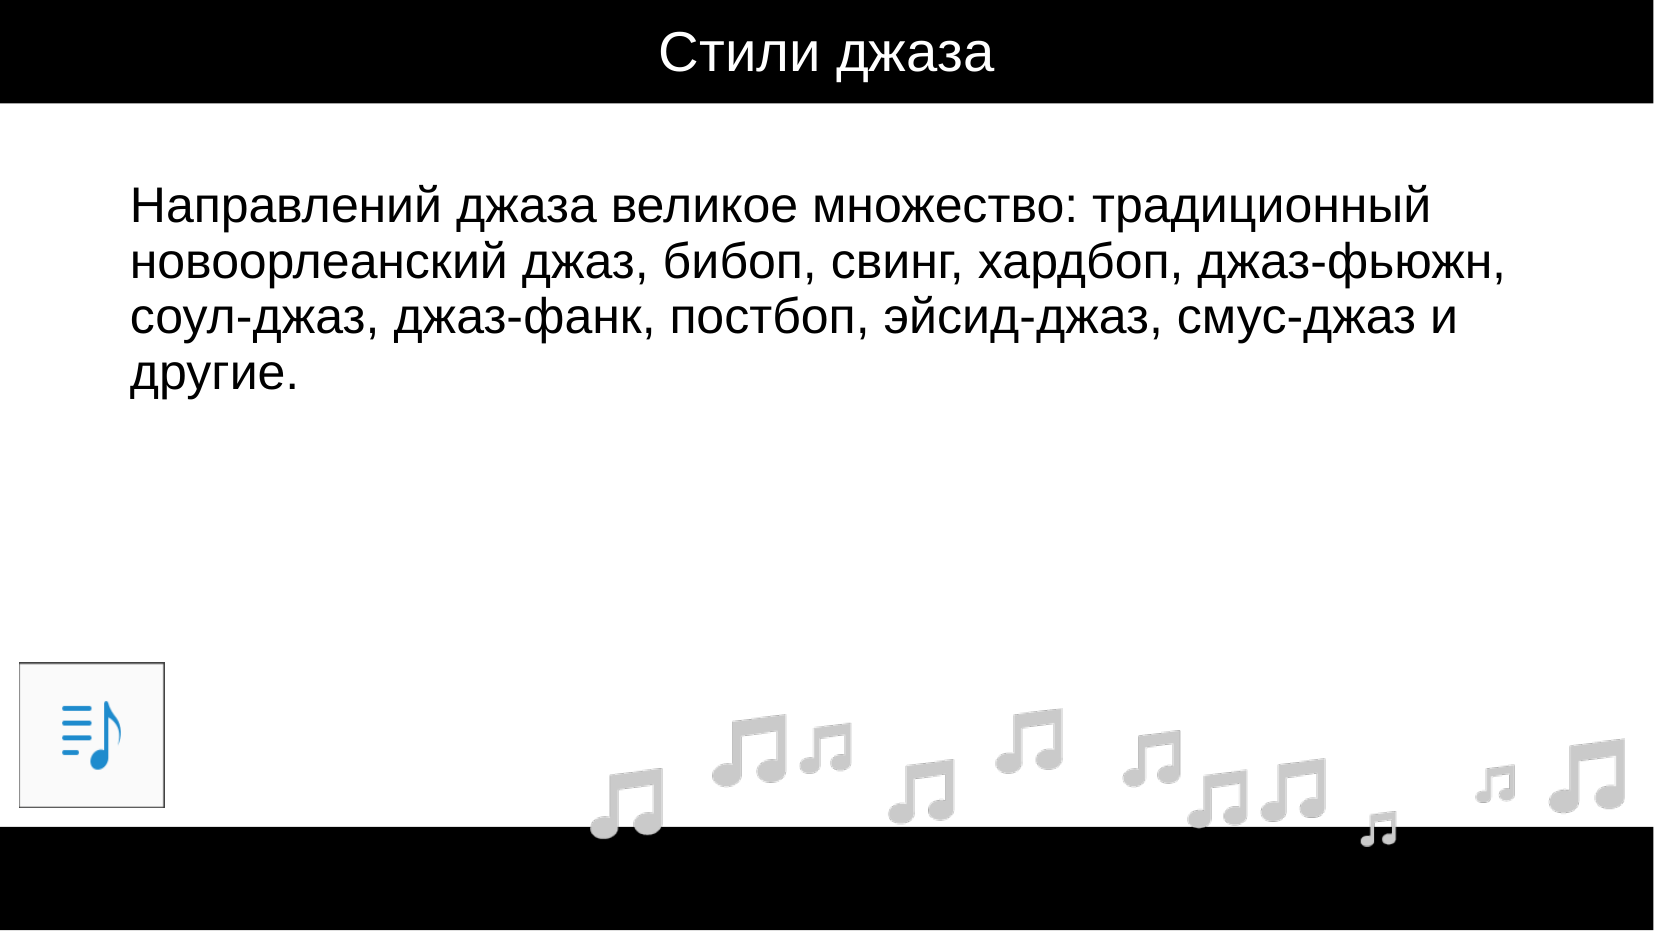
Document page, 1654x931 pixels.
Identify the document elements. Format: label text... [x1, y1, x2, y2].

list Направлений джаза великое множество: традиционный новоорлеанский джаз, бибоп, свинг, хардбоп, джаз-фьюжн, соул-джаз, джаз-фанк, постбоп, эйсид-джаз, смус-джаз и другие. [59, 177, 1595, 768]
title Стили джаза [59, 6, 1595, 98]
text_box [17, 661, 166, 810]
